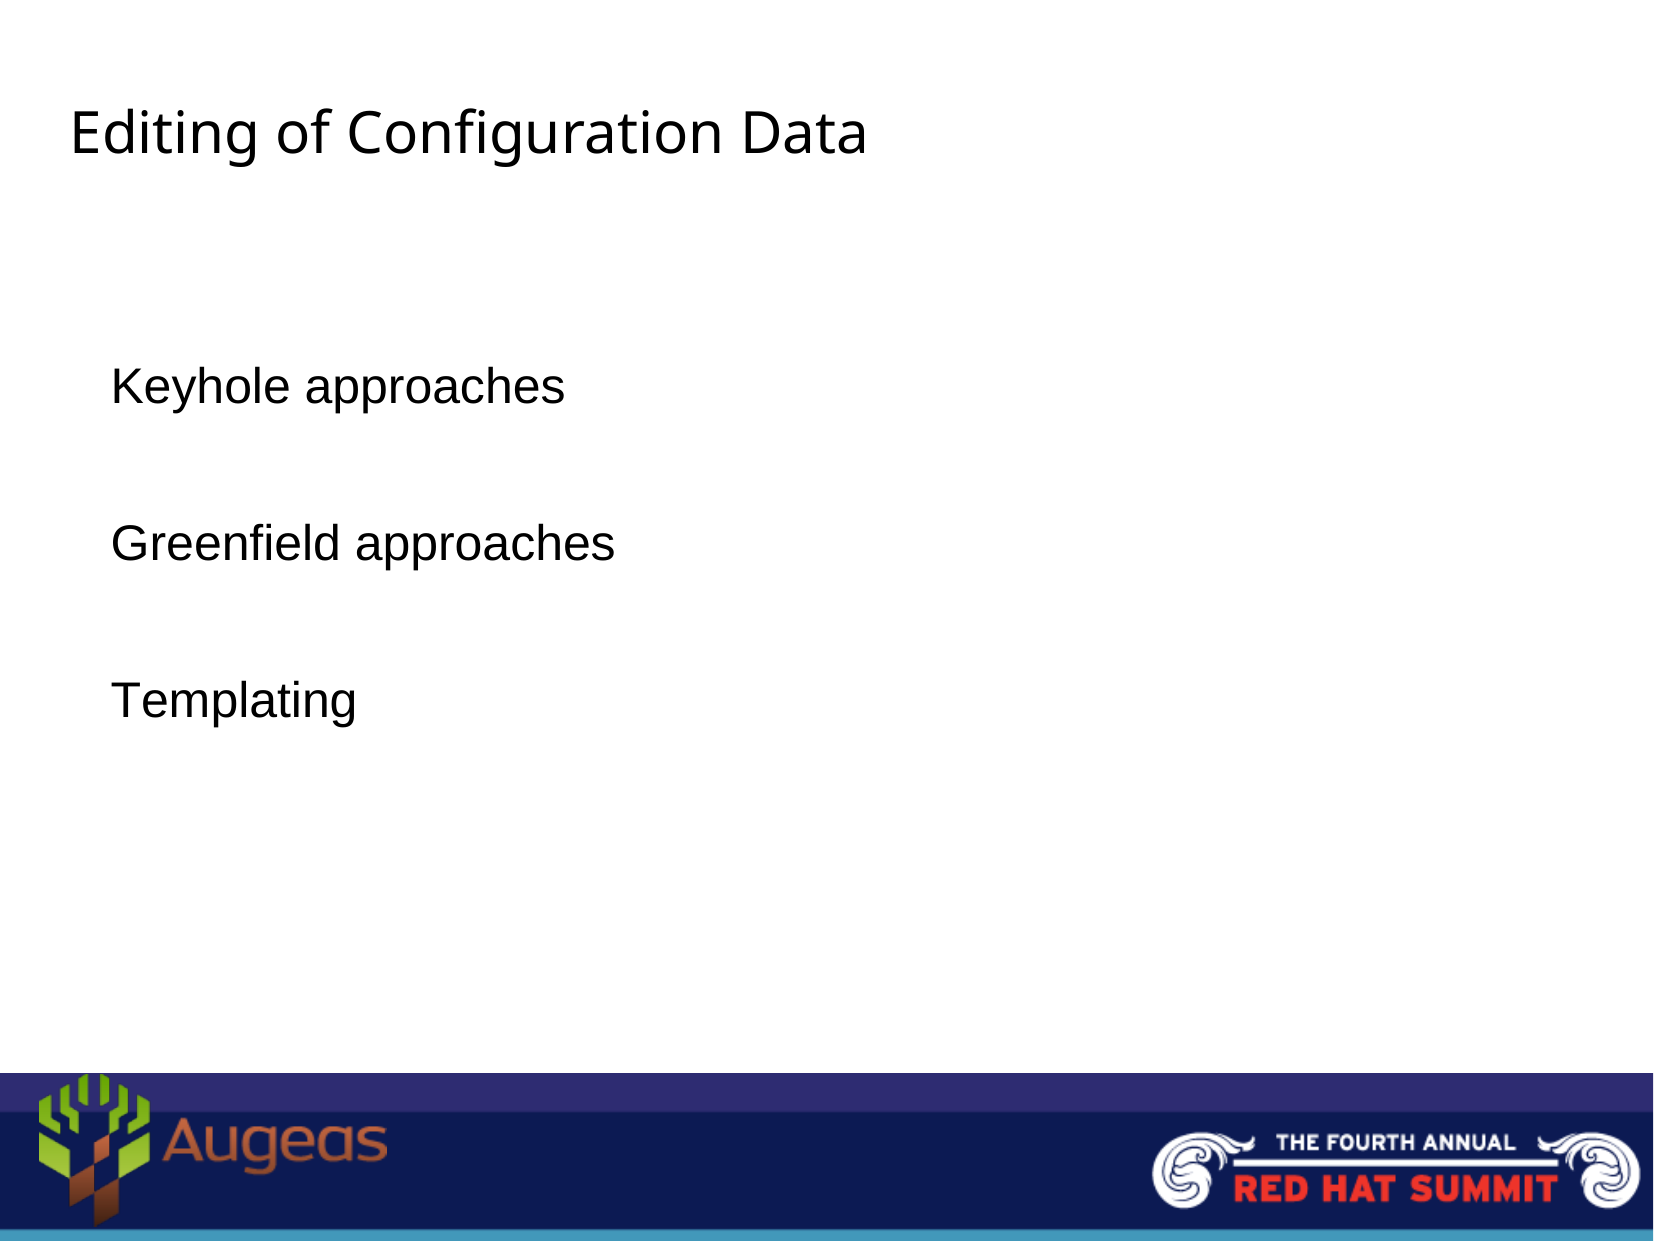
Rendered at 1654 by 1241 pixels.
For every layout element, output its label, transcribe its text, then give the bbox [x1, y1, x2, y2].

title Editing of Configuration Data [69, 71, 1501, 190]
picture [0, 1073, 1654, 1241]
list Keyhole approaches Greenfield approaches Templating [71, 358, 1495, 1089]
